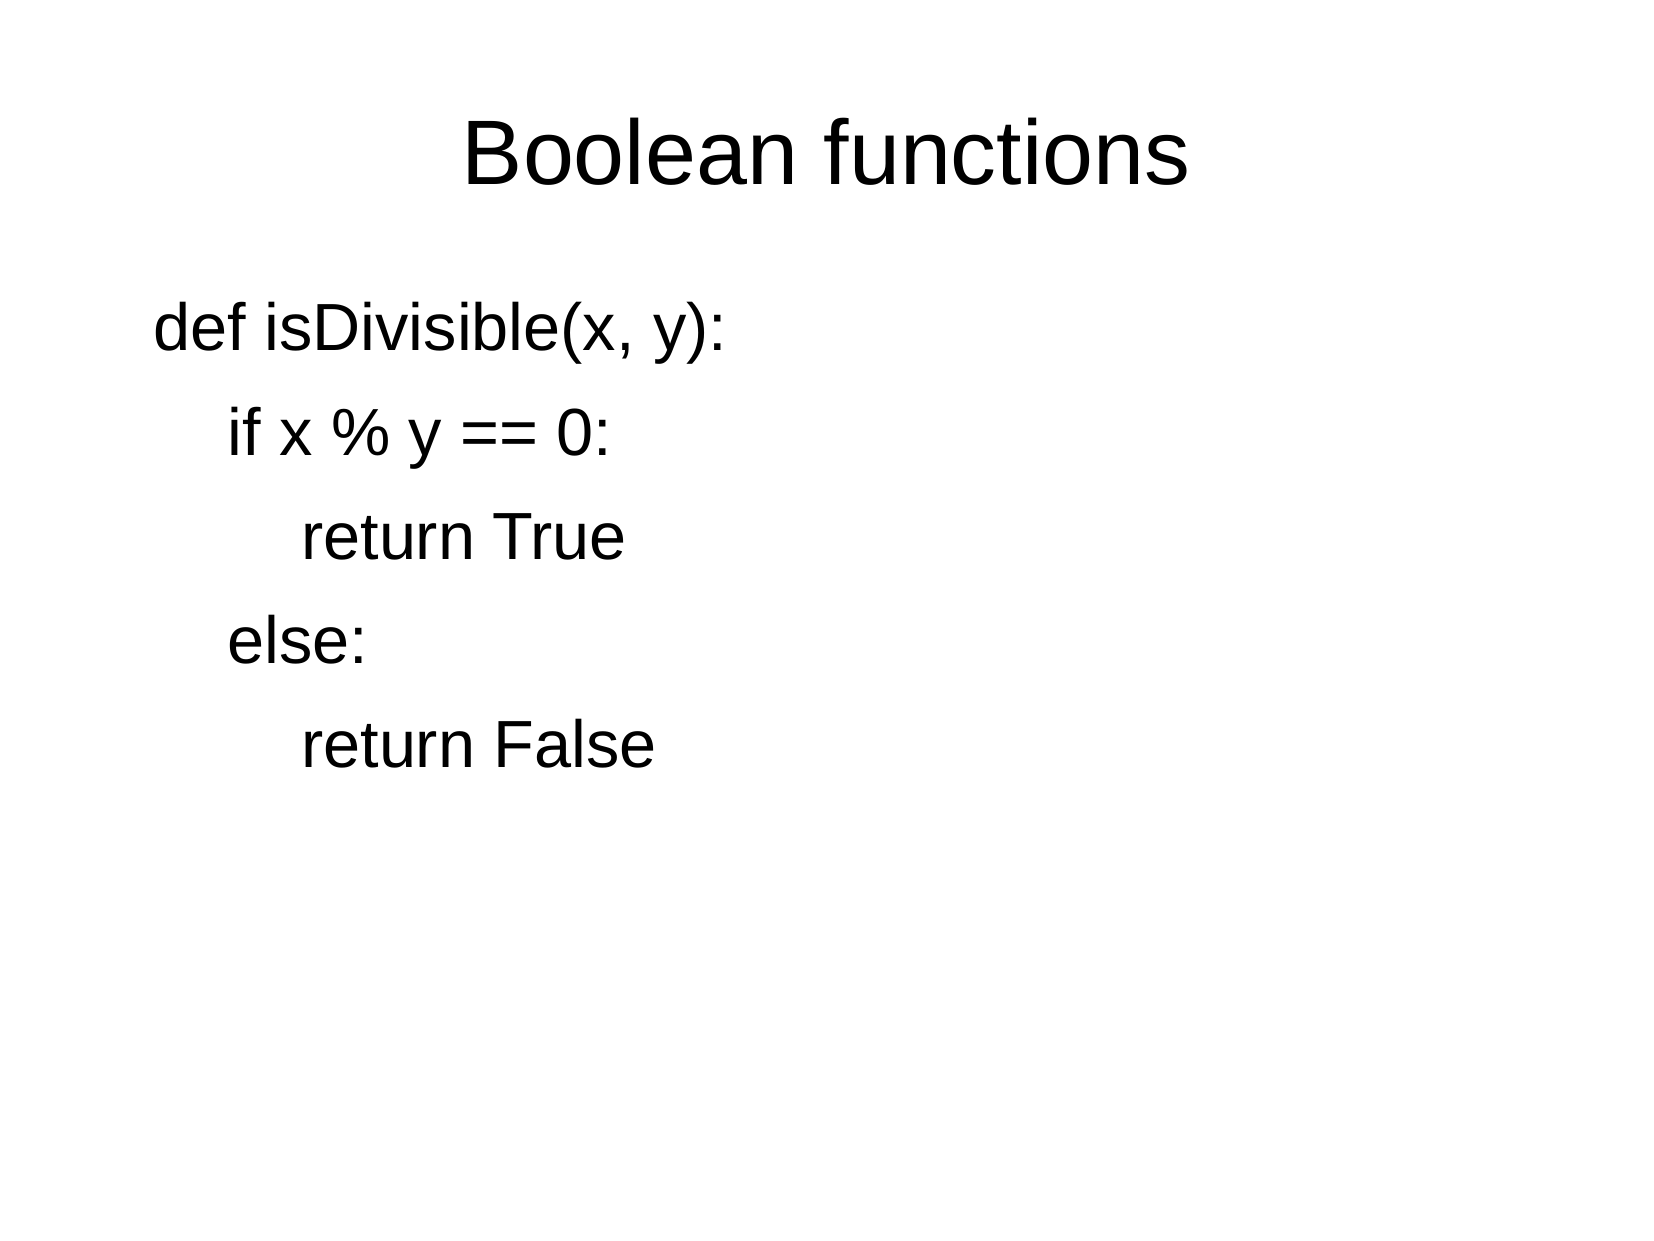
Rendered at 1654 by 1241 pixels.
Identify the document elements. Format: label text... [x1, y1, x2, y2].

list def isDivisible(x, y): if x % y == 0: return True else: return False [82, 290, 1571, 1010]
title Boolean functions [82, 49, 1571, 257]
